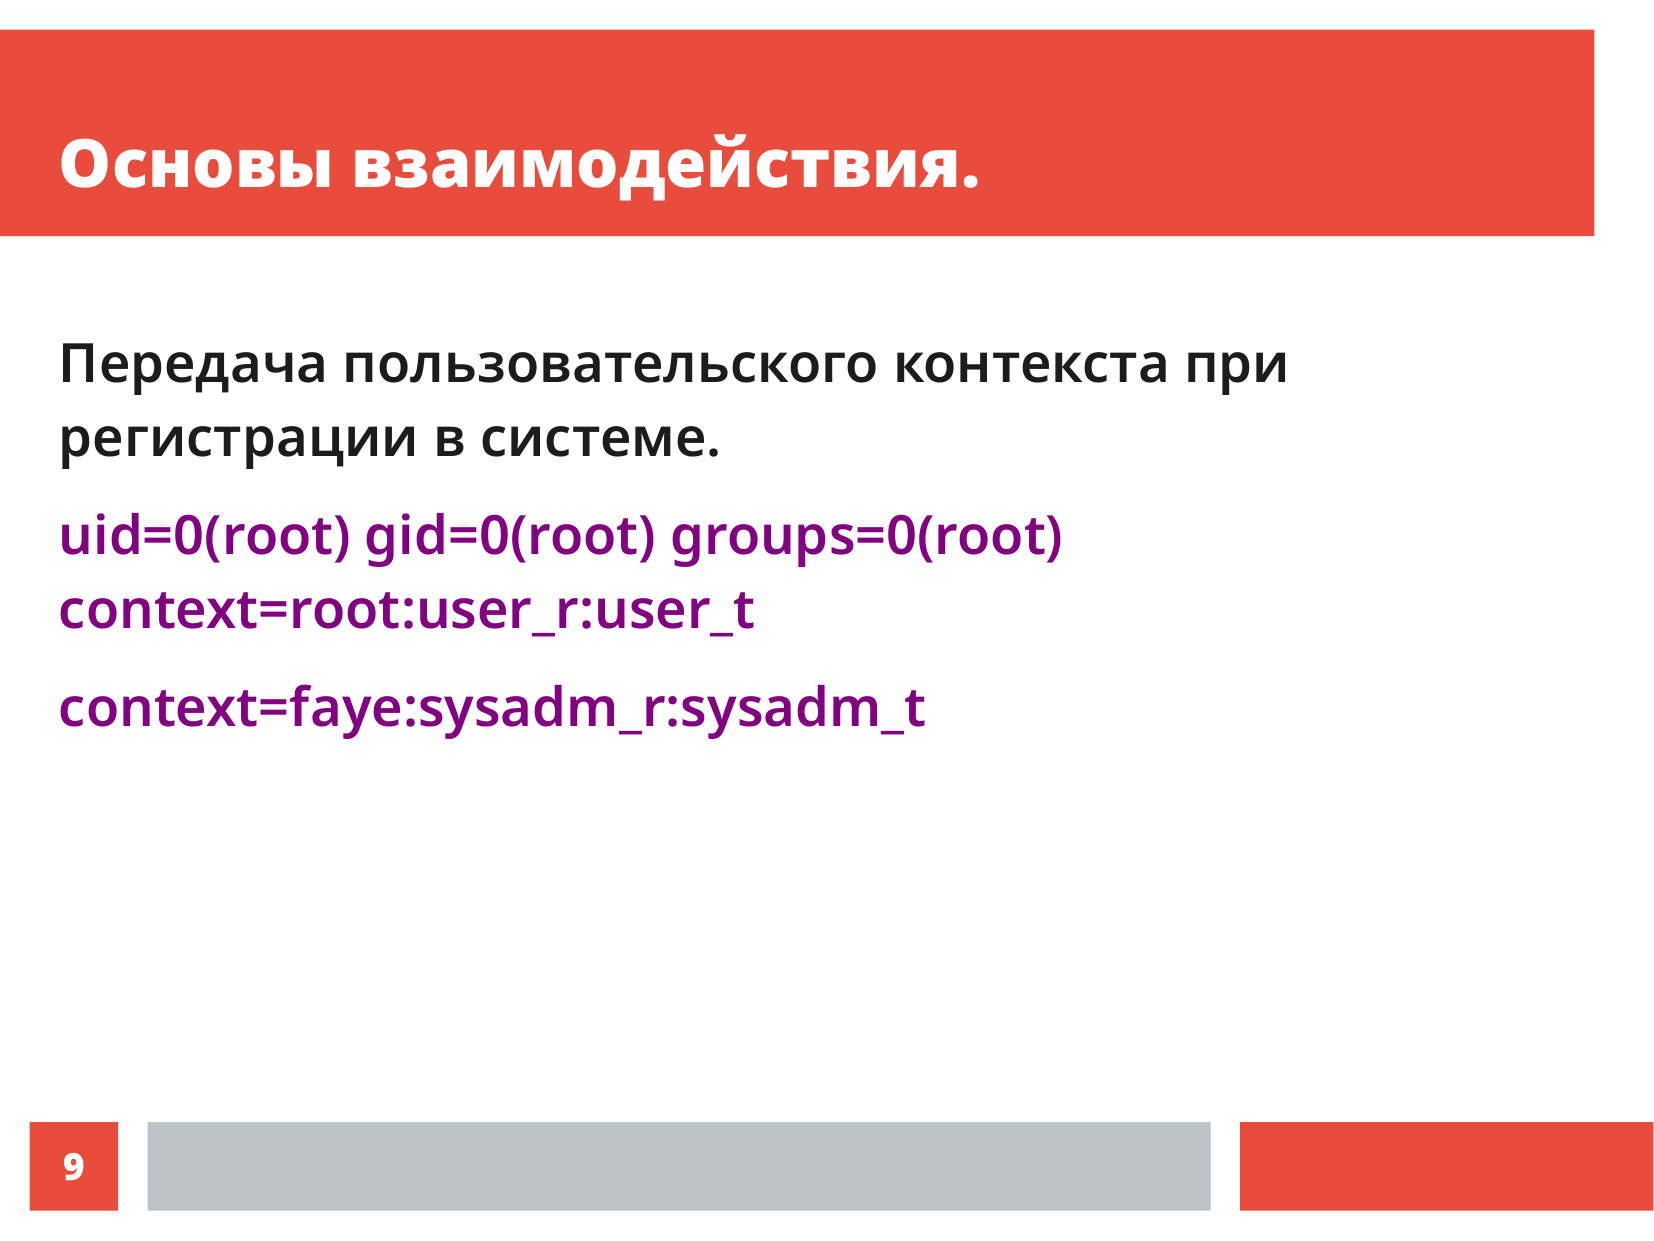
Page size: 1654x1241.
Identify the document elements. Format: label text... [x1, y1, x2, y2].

title Основы взаимодействия. [59, 59, 1595, 207]
list Передача пользовательского контекста при регистрации в системе. uid=0(root) gid=0(root) groups=0(root) context=root:user_r:user_t context=faye:sysadm_r:sysadm_t [59, 324, 1565, 1093]
